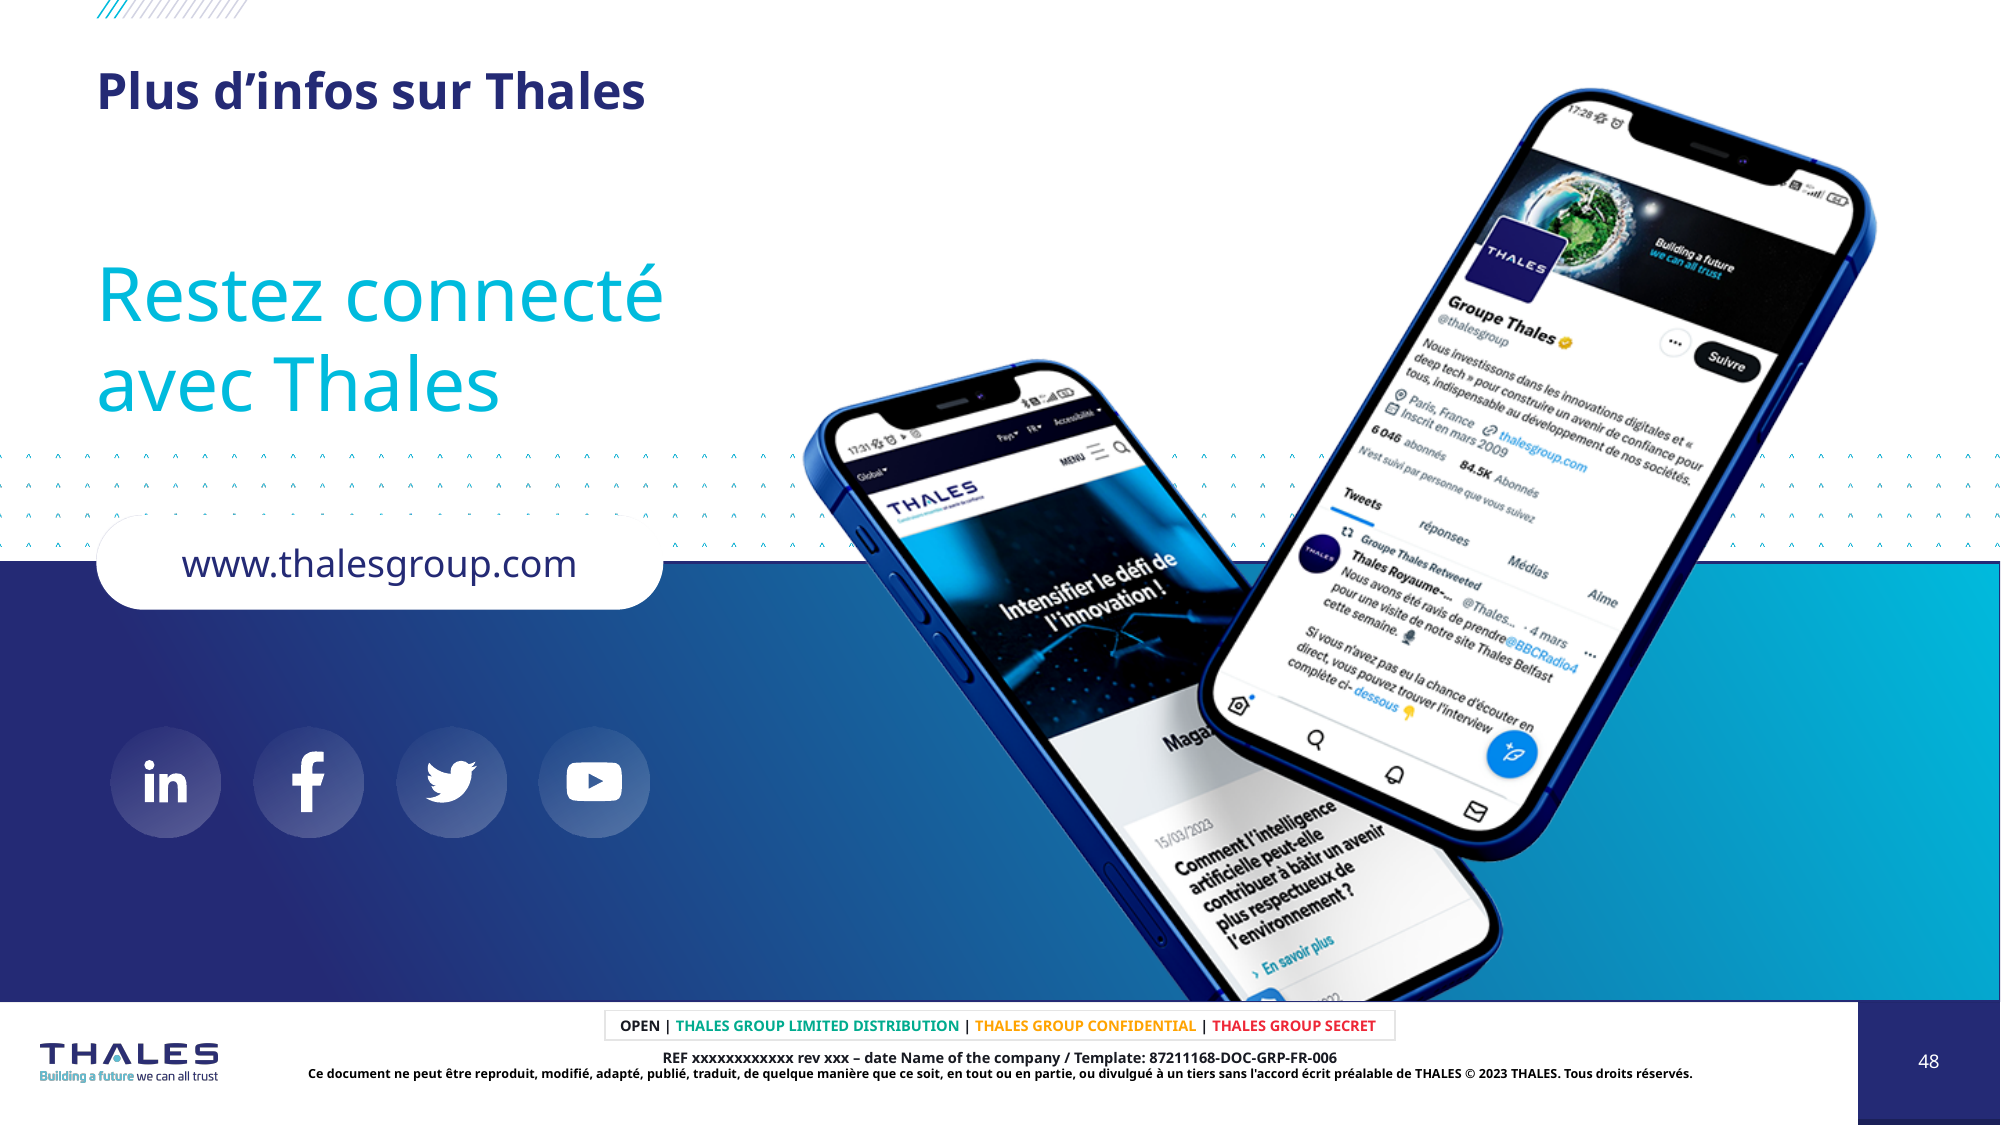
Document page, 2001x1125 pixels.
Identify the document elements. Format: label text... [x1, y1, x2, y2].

list Restez connecté avec Thales [96, 246, 806, 429]
picture [40, 1043, 218, 1083]
picture [0, 0, 2000, 1001]
title Plus d’infos sur Thales [96, 59, 1904, 120]
